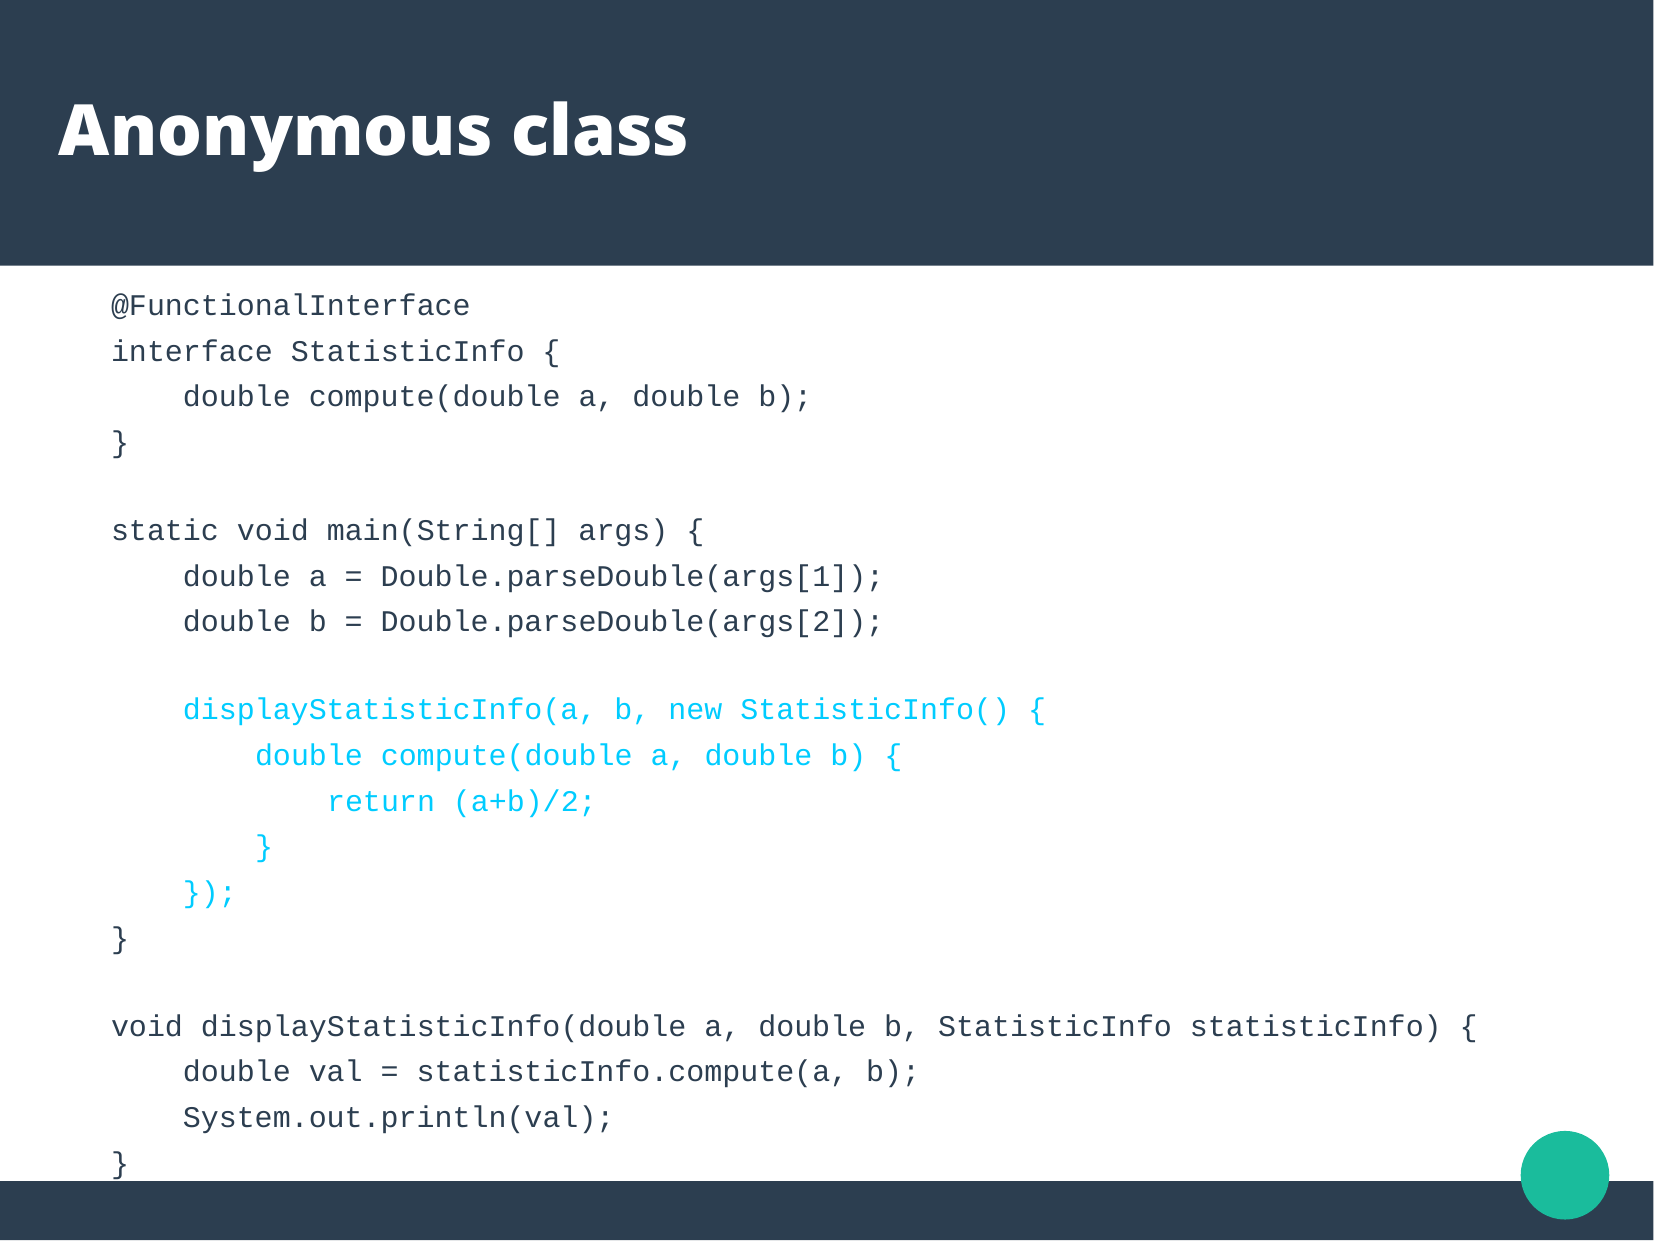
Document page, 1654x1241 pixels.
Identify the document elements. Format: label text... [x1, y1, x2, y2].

list @FunctionalInterface interface StatisticInfo { double compute(double a, double b); } static void main(String[] args) { double a = Double.parseDouble(args[1]); double b = Double.parseDouble(args[2]); displayStatisticInfo(a, b, new StatisticInfo() { double compute(double a, double b) { return (a+b)/2; } }); } void displayStatisticInfo(double a, double b, StatisticInfo statisticInfo) { double val = statisticInfo.compute(a, b); System.out.println(val); } [82, 290, 1571, 1186]
title Anonymous class [59, 49, 1595, 207]
